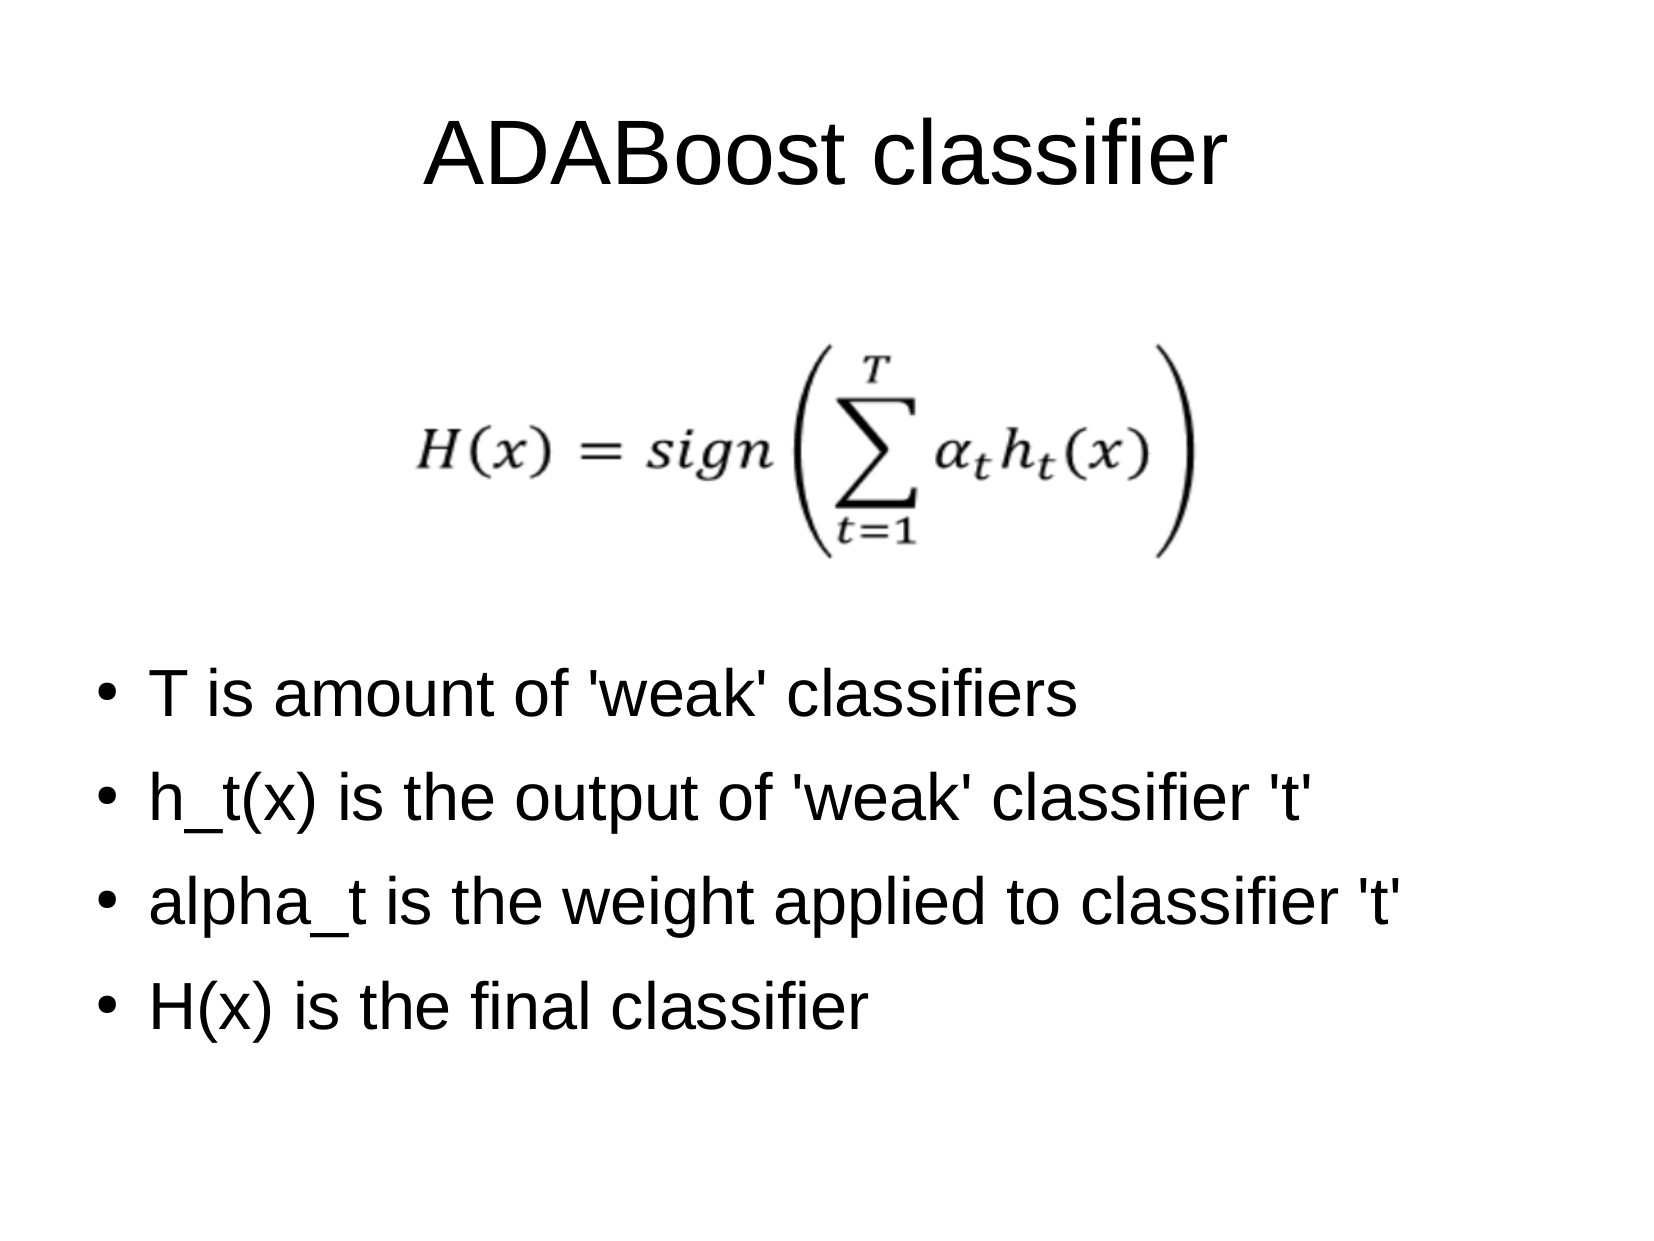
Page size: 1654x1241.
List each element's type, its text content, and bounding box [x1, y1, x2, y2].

list T is amount of 'weak' classifiers h_t(x) is the output of 'weak' classifier 't' alpha_t is the weight applied to classifier 't' H(x) is the final classifier [77, 655, 1443, 1136]
picture [180, 299, 1501, 596]
title ADABoost classifier [82, 49, 1571, 257]
